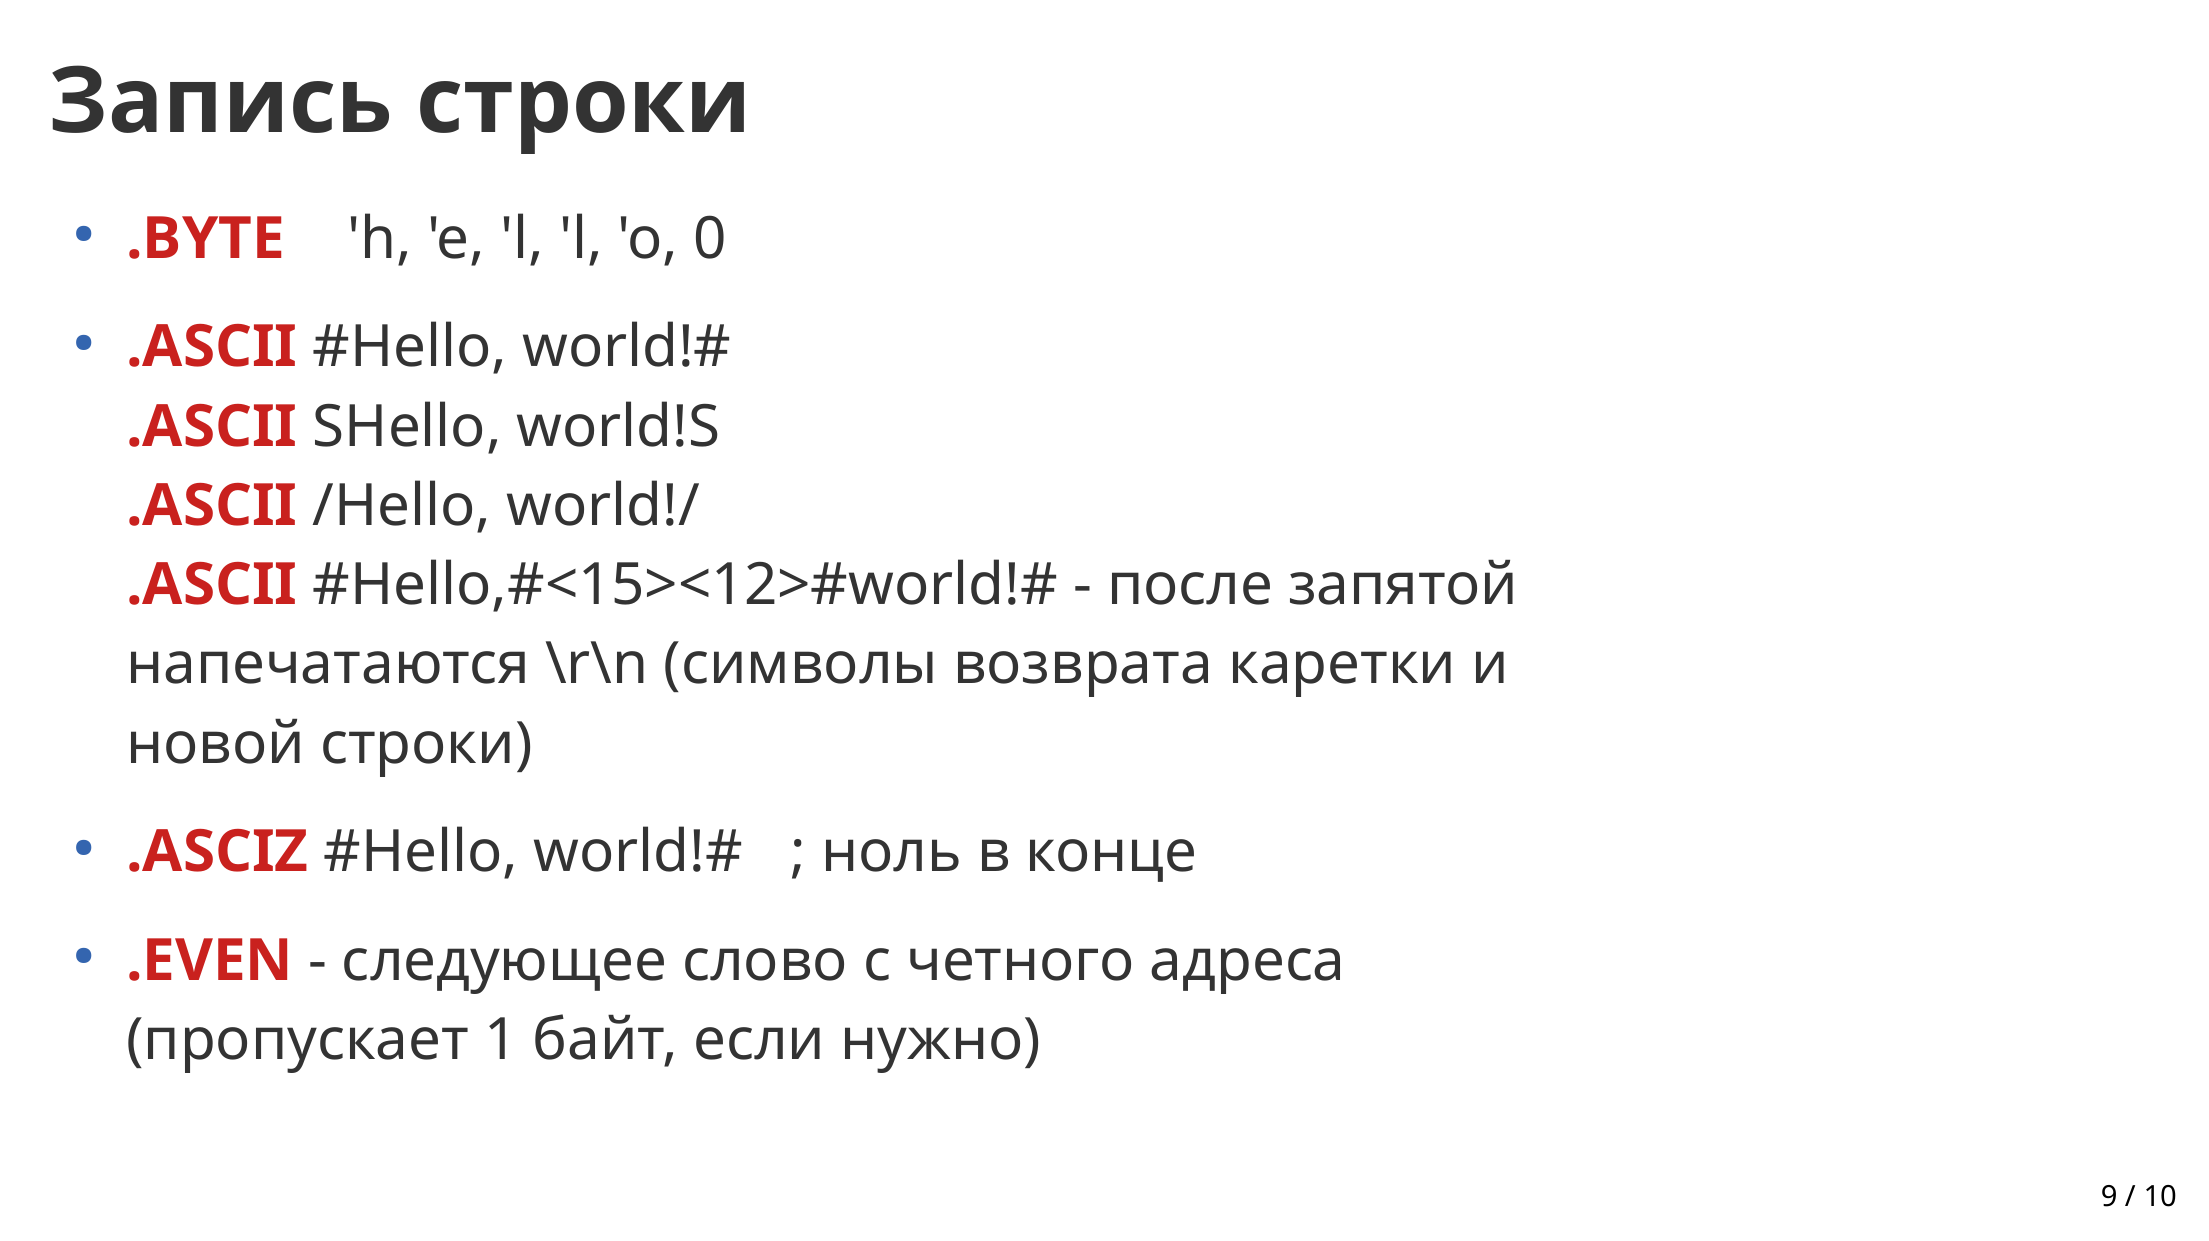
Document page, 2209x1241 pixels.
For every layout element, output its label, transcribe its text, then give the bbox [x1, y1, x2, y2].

title Запись строки [48, 34, 2174, 160]
list .BYTE 'h, 'e, 'l, 'l, 'o, 0 .ASCII #Hello, world!# .ASCII SHello, world!S .ASCII /Hello, world!/ .ASCII #Hello,#<15><12>#world!# - после запятой напечатаются \r\n (символы возврата каретки и новой строки) .ASCIZ #Hello, world!# ; ноль в конце .EVEN - следующее слово с четного адреса (пропускает 1 байт, если нужно) [55, 195, 1690, 1177]
